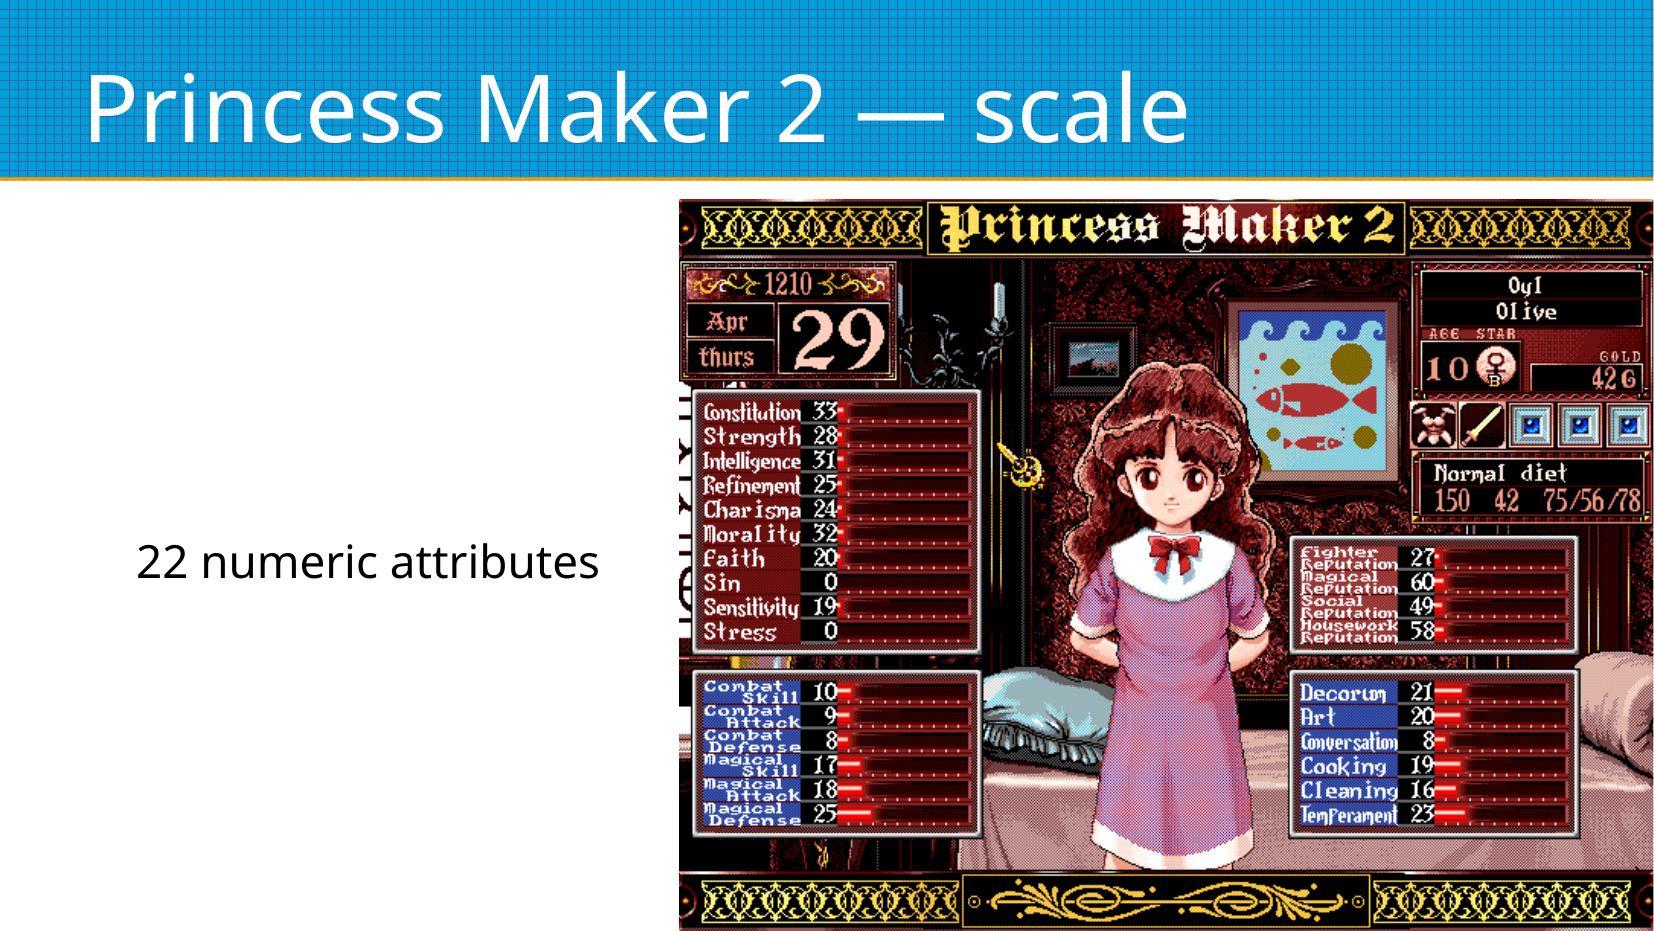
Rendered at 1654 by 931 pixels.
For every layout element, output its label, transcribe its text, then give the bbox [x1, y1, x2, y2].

text_box 22 numeric attributes [118, 206, 621, 916]
title Princess Maker 2 — scale [82, 14, 1571, 171]
picture [679, 199, 1654, 931]
